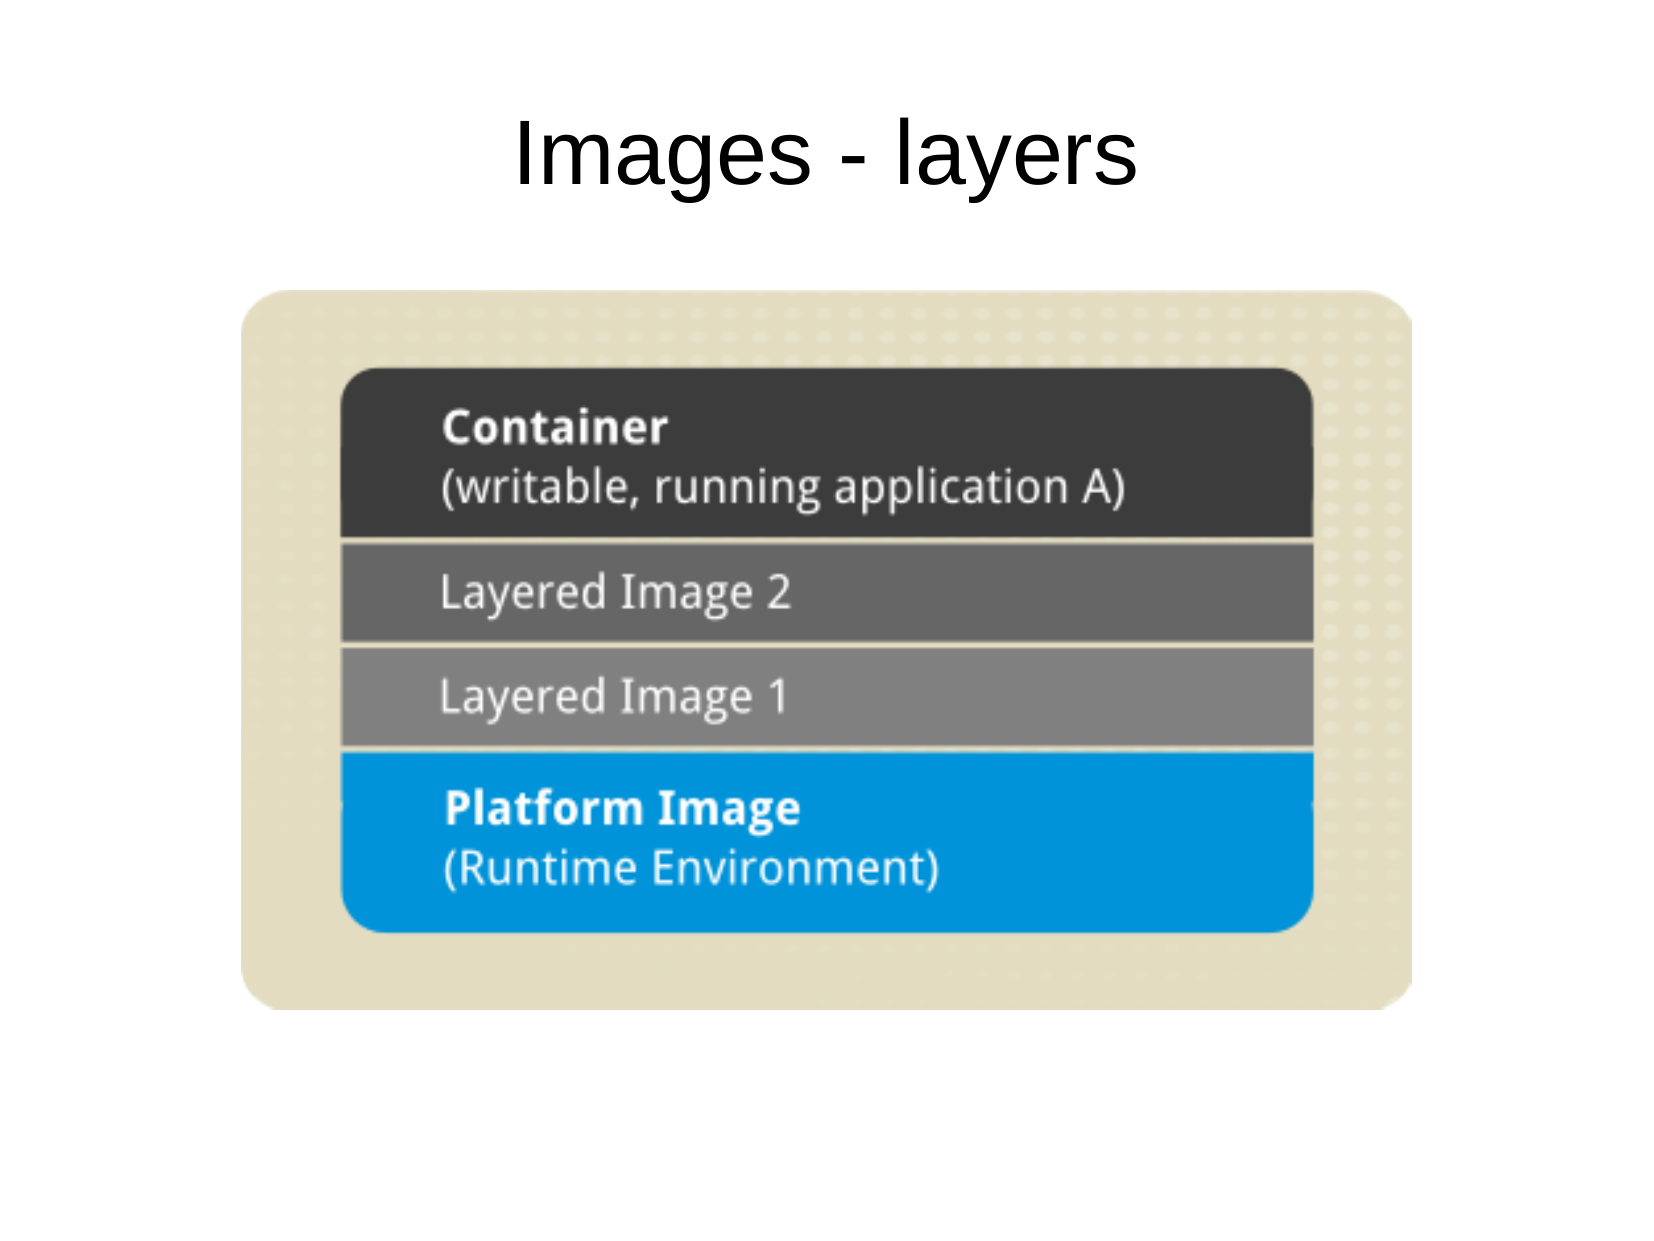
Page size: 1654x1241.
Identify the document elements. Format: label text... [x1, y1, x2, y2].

title Images - layers [82, 49, 1571, 257]
picture [241, 290, 1412, 1010]
